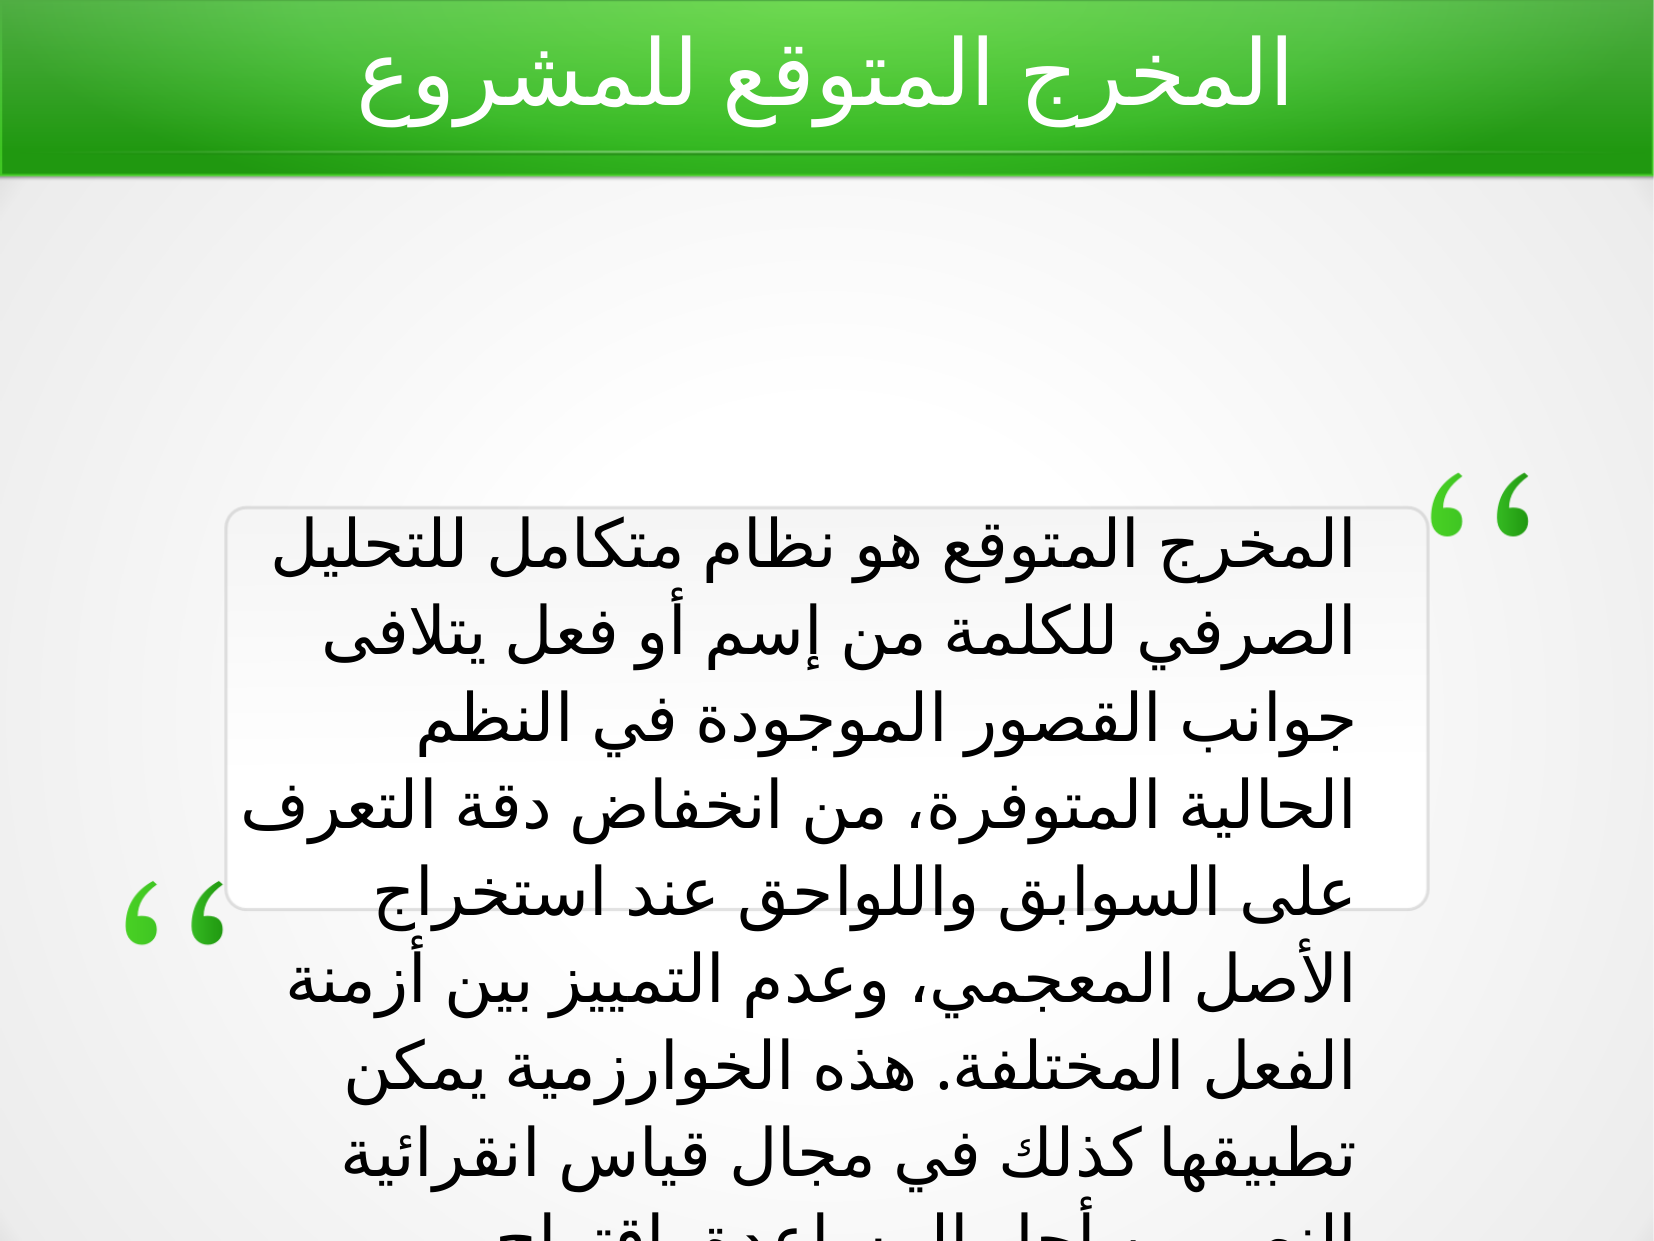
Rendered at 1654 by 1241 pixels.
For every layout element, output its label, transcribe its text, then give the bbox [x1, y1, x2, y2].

title المخرج المتوقع للمشروع [82, 11, 1571, 154]
picture [0, 0, 1654, 1241]
list المخرج المتوقع هو نظام متكامل للتحليل الصرفي للكلمة من إسم أو فعل يتلافى جوانب القصور الموجودة في النظم الحالية المتوفرة، من انخفاض دقة التعرف على السوابق واللواحق عند استخراج الأصل المعجمي، وعدم التمييز بين أزمنة الفعل المختلفة. هذه الخوارزمية يمكن تطبيقها كذلك في مجال قياس انقرائية النص من أجل المساعدة باقتراح المفردات المرادفة أو المعاكسة لكلمة معينة. [224, 507, 1430, 1011]
